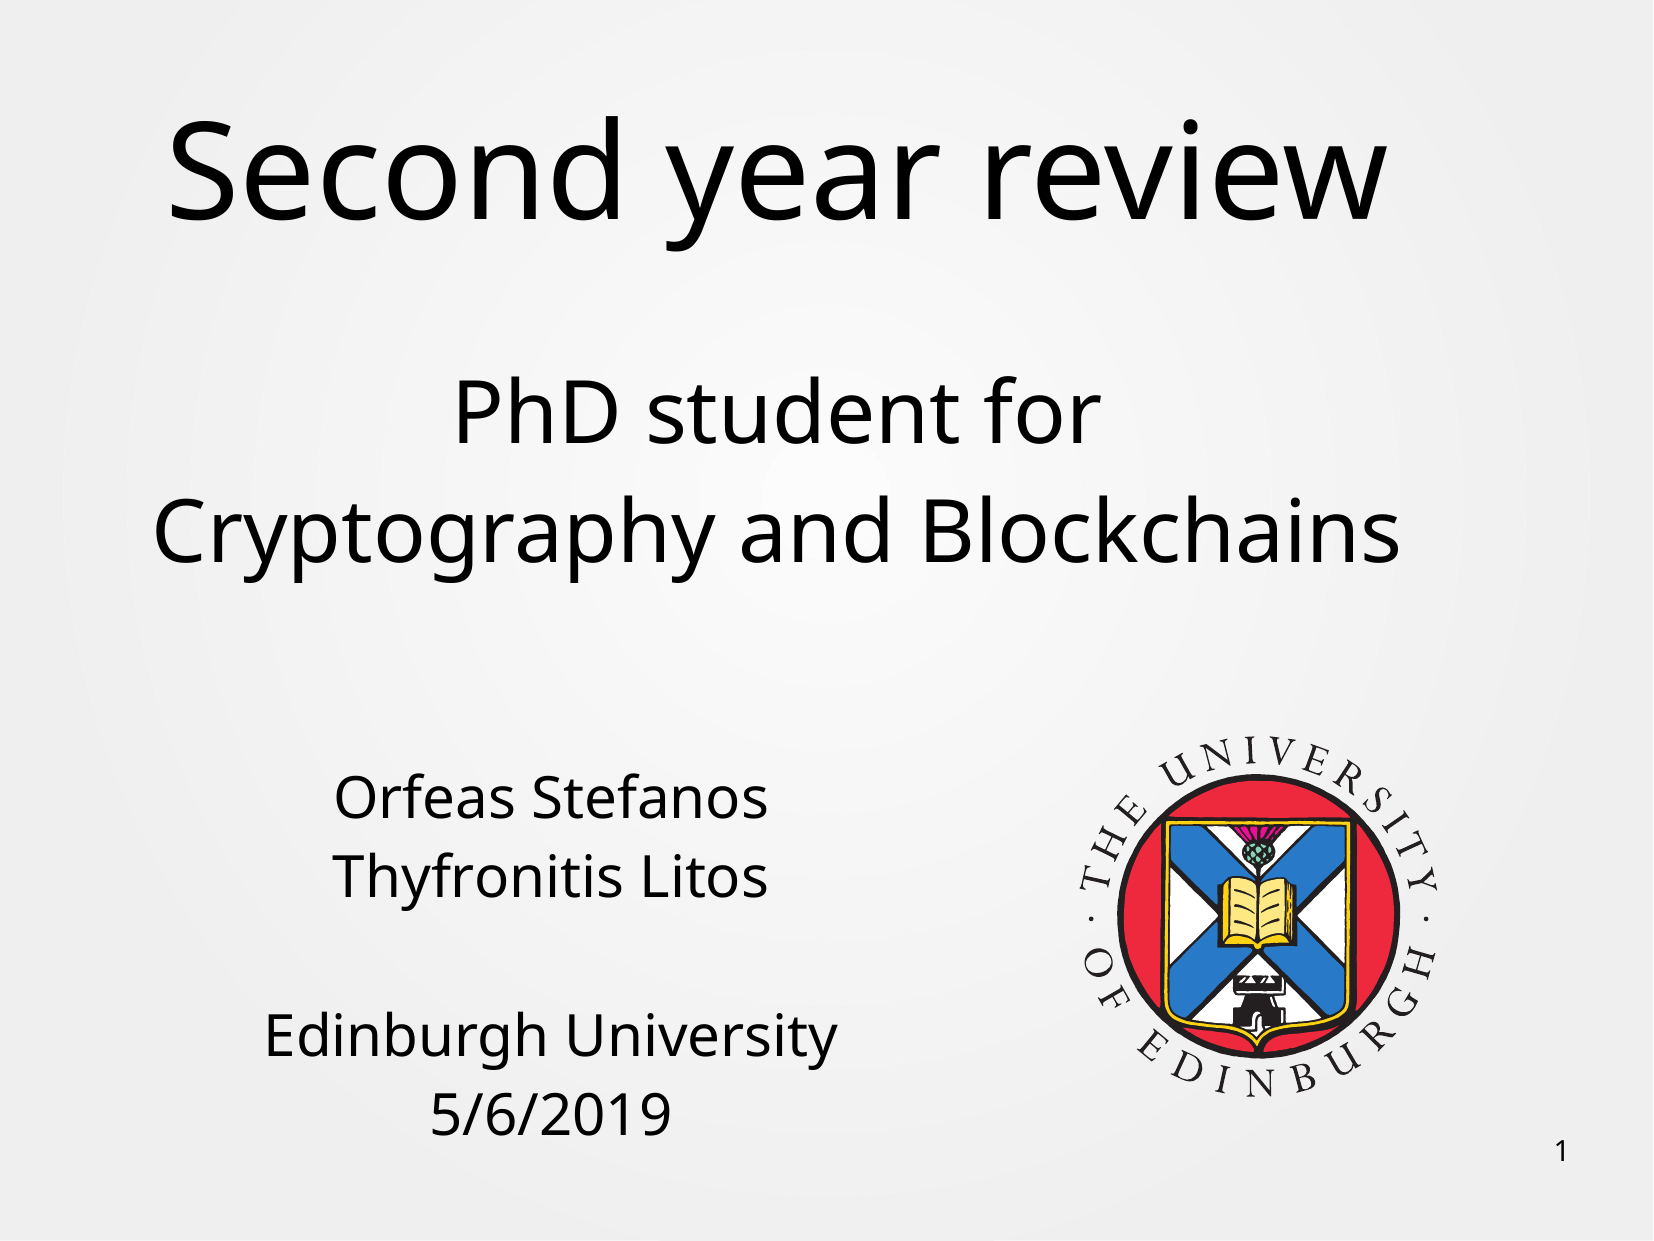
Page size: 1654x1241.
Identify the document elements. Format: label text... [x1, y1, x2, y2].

picture [1079, 736, 1438, 1097]
title Second year review PhD student for Cryptography and Blockchains [151, 149, 1502, 589]
text_box Orfeas Stefanos Thyfronitis Litos Edinburgh University 5/6/2019 [229, 749, 873, 1103]
